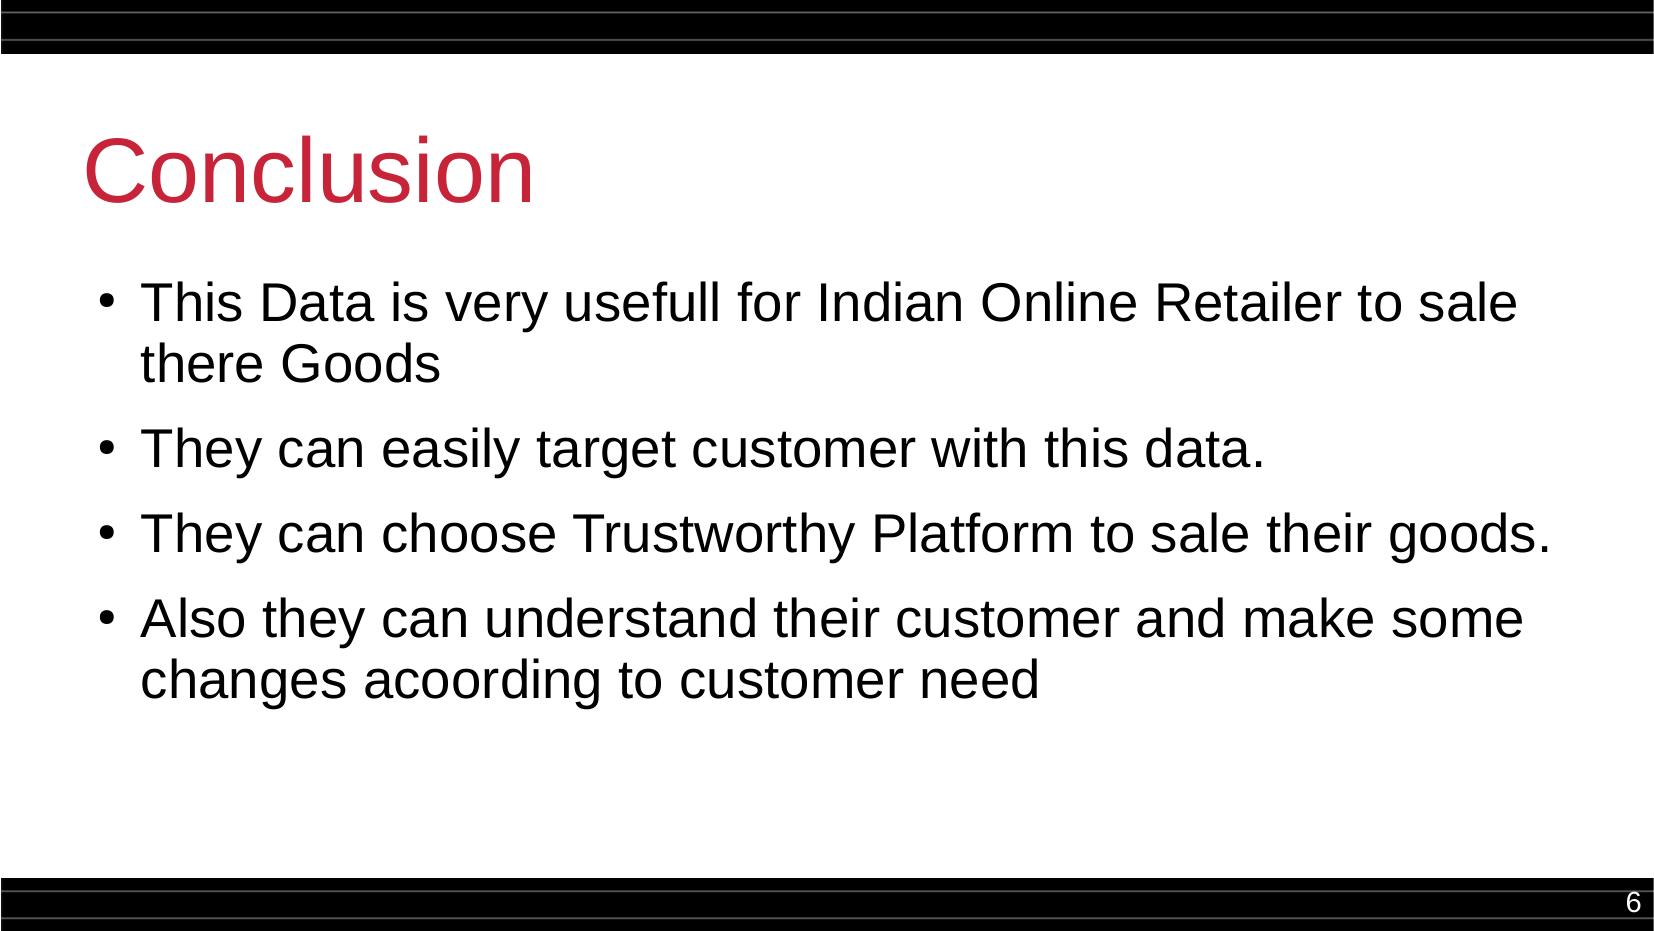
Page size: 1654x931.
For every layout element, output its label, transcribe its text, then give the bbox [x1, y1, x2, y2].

title Conclusion [82, 92, 1571, 249]
picture [1, 878, 1654, 931]
list This Data is very usefull for Indian Online Retailer to sale there Goods They can easily target customer with this data. They can choose Trustworthy Platform to sale their goods. Also they can understand their customer and make some changes acoording to customer need [82, 271, 1571, 758]
picture [1, 0, 1654, 54]
